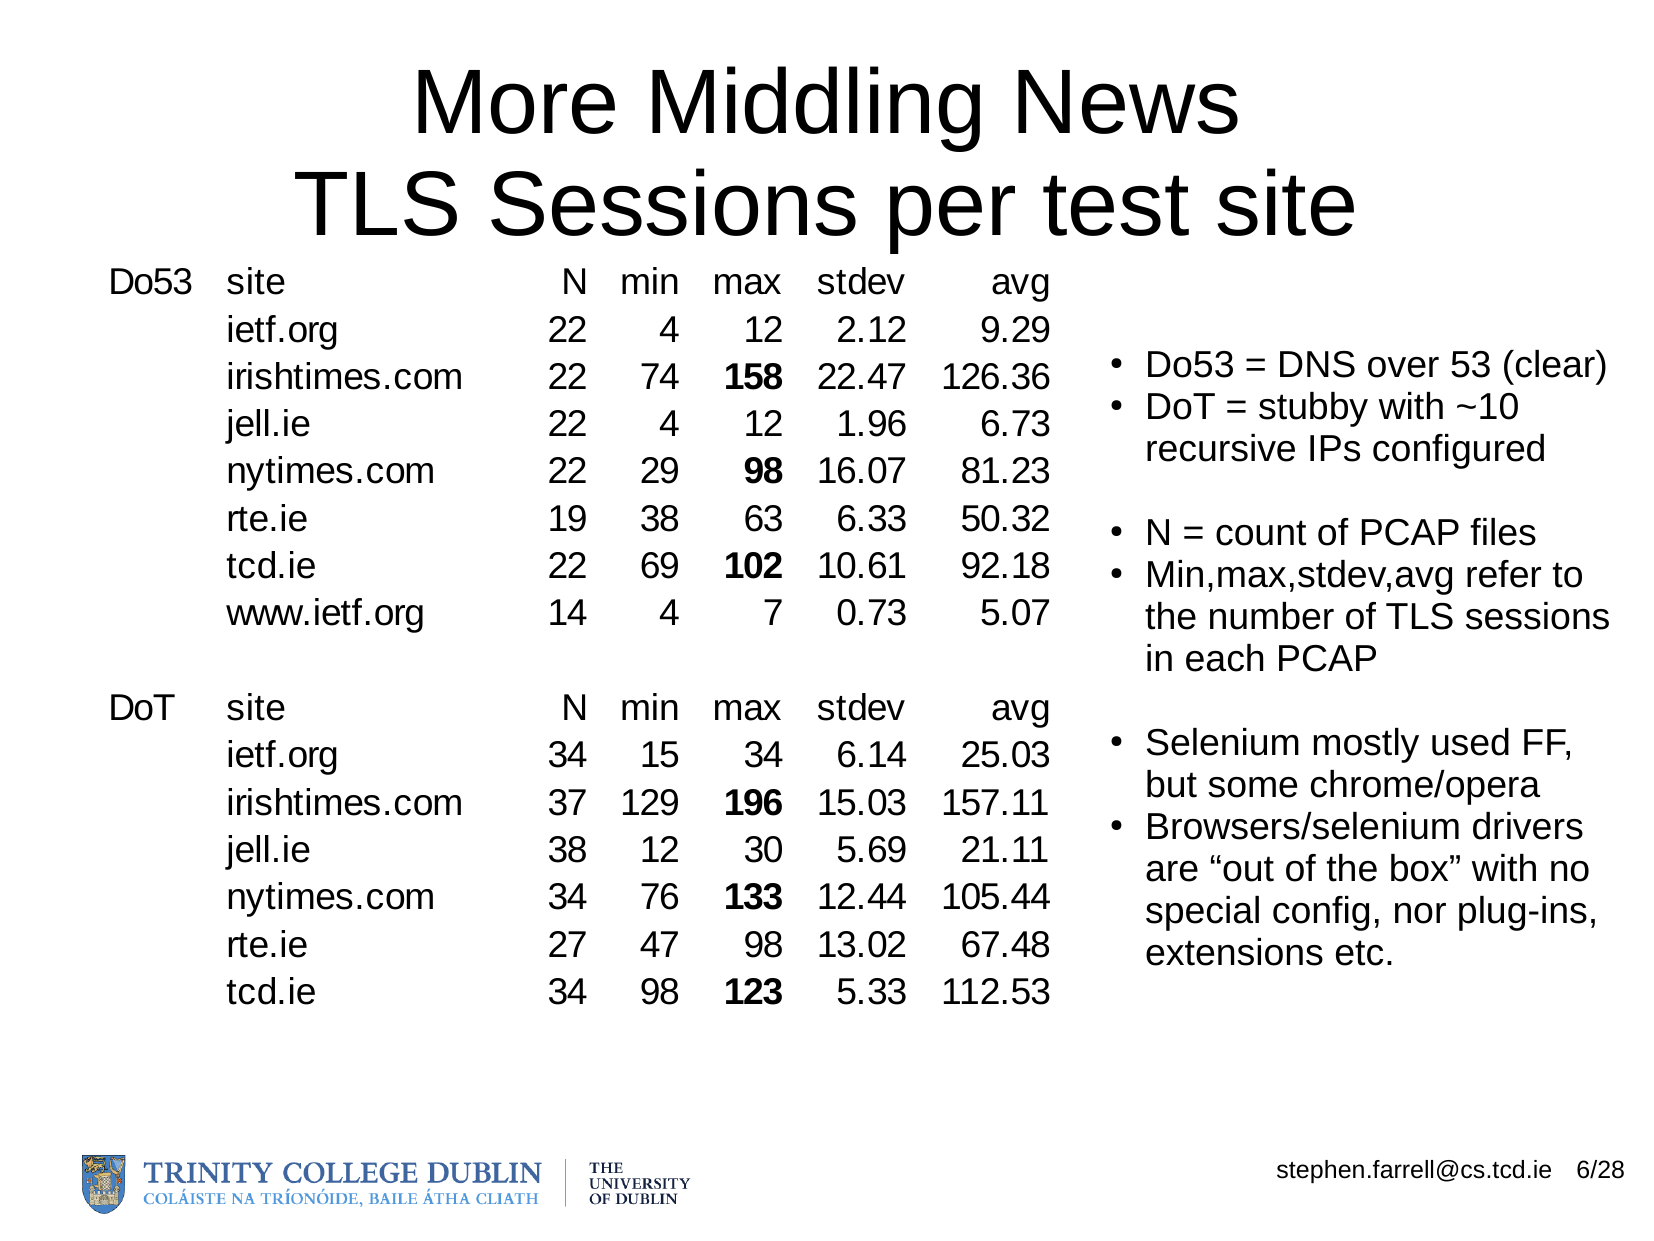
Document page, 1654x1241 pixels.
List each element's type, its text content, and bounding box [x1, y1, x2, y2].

title More Middling News TLS Sessions per test site [82, 49, 1571, 257]
picture [82, 1155, 694, 1214]
chart [104, 259, 1058, 1021]
text_box Do53 = DNS over 53 (clear) DoT = stubby with ~10 recursive IPs configured N = count of PCAP files Min,max,stdev,avg refer to the number of TLS sessions in each PCAP Selenium mostly used FF, but some chrome/opera Browsers/selenium drivers are “out of the box” with no special config, nor plug-ins, extensions etc. [1095, 336, 1654, 981]
